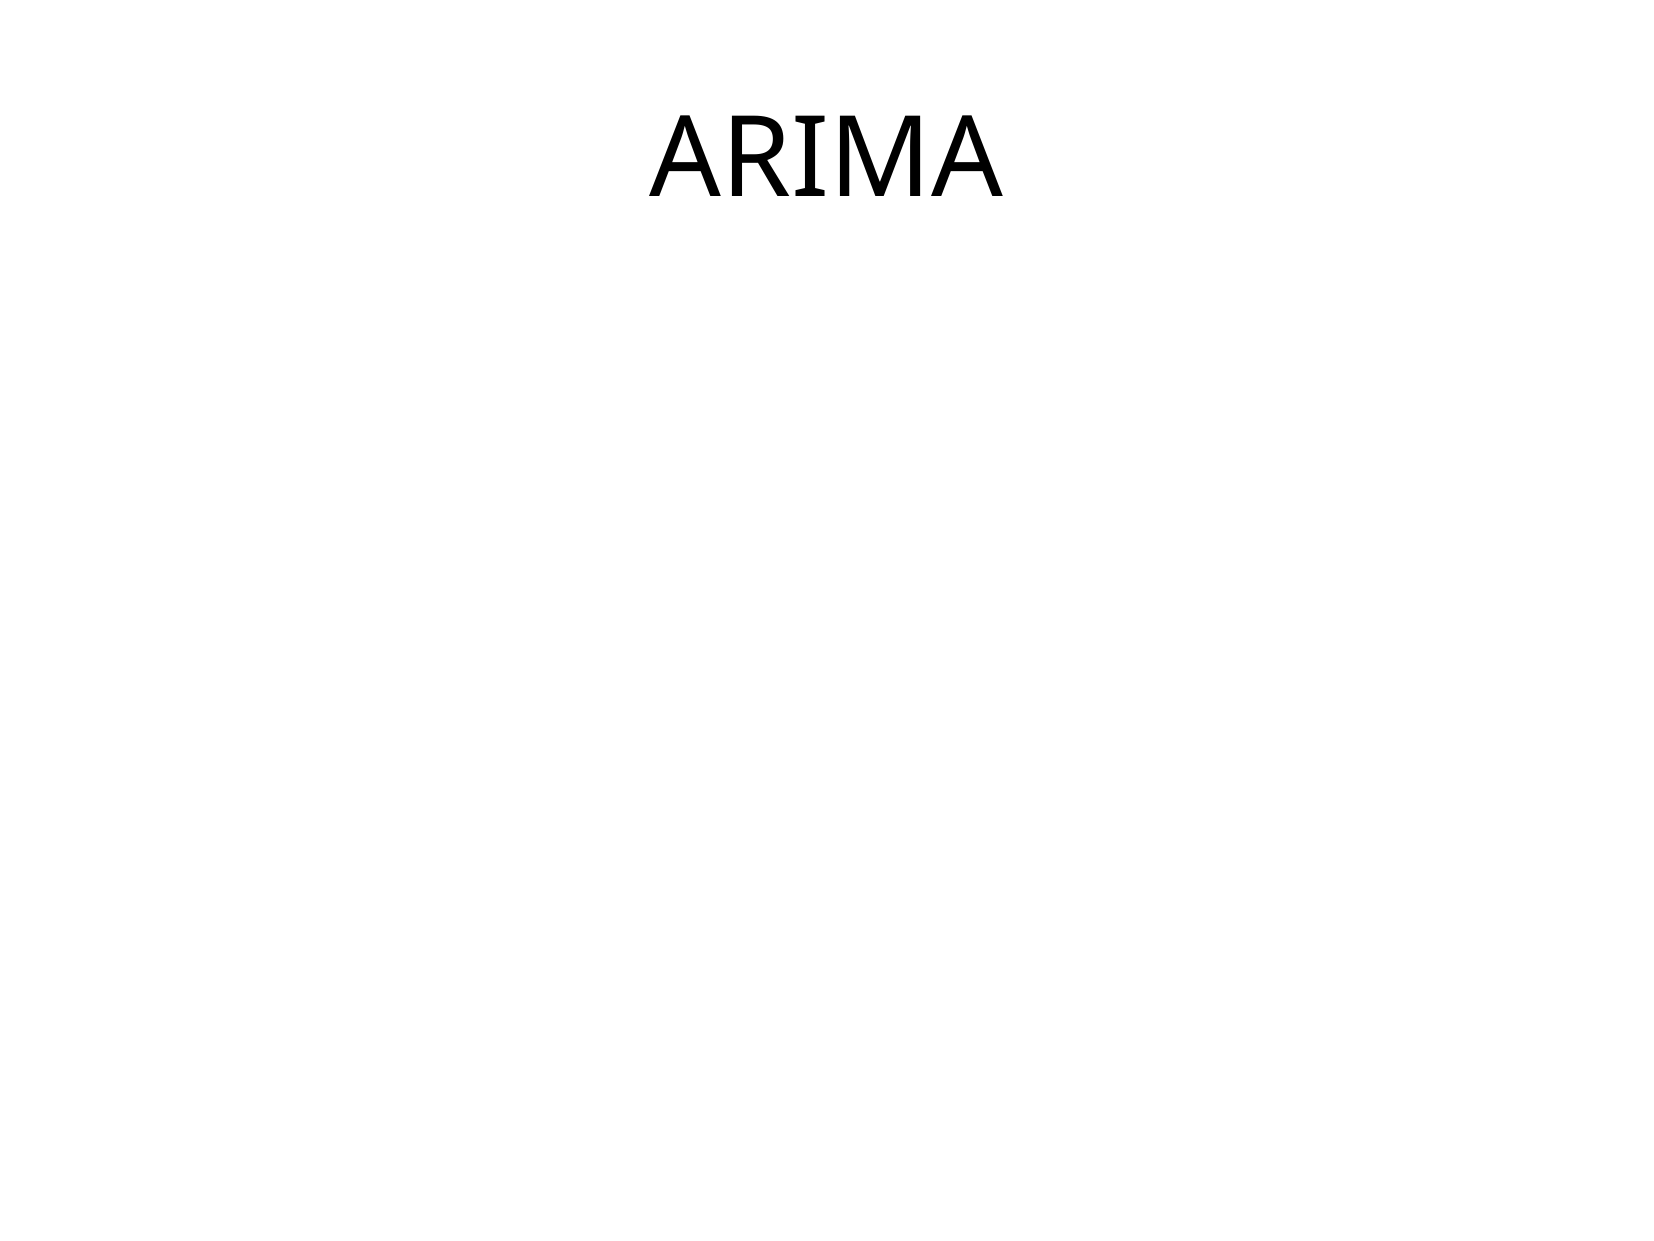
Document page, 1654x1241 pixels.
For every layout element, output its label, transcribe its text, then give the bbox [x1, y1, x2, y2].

title ARIMA [82, 49, 1571, 257]
